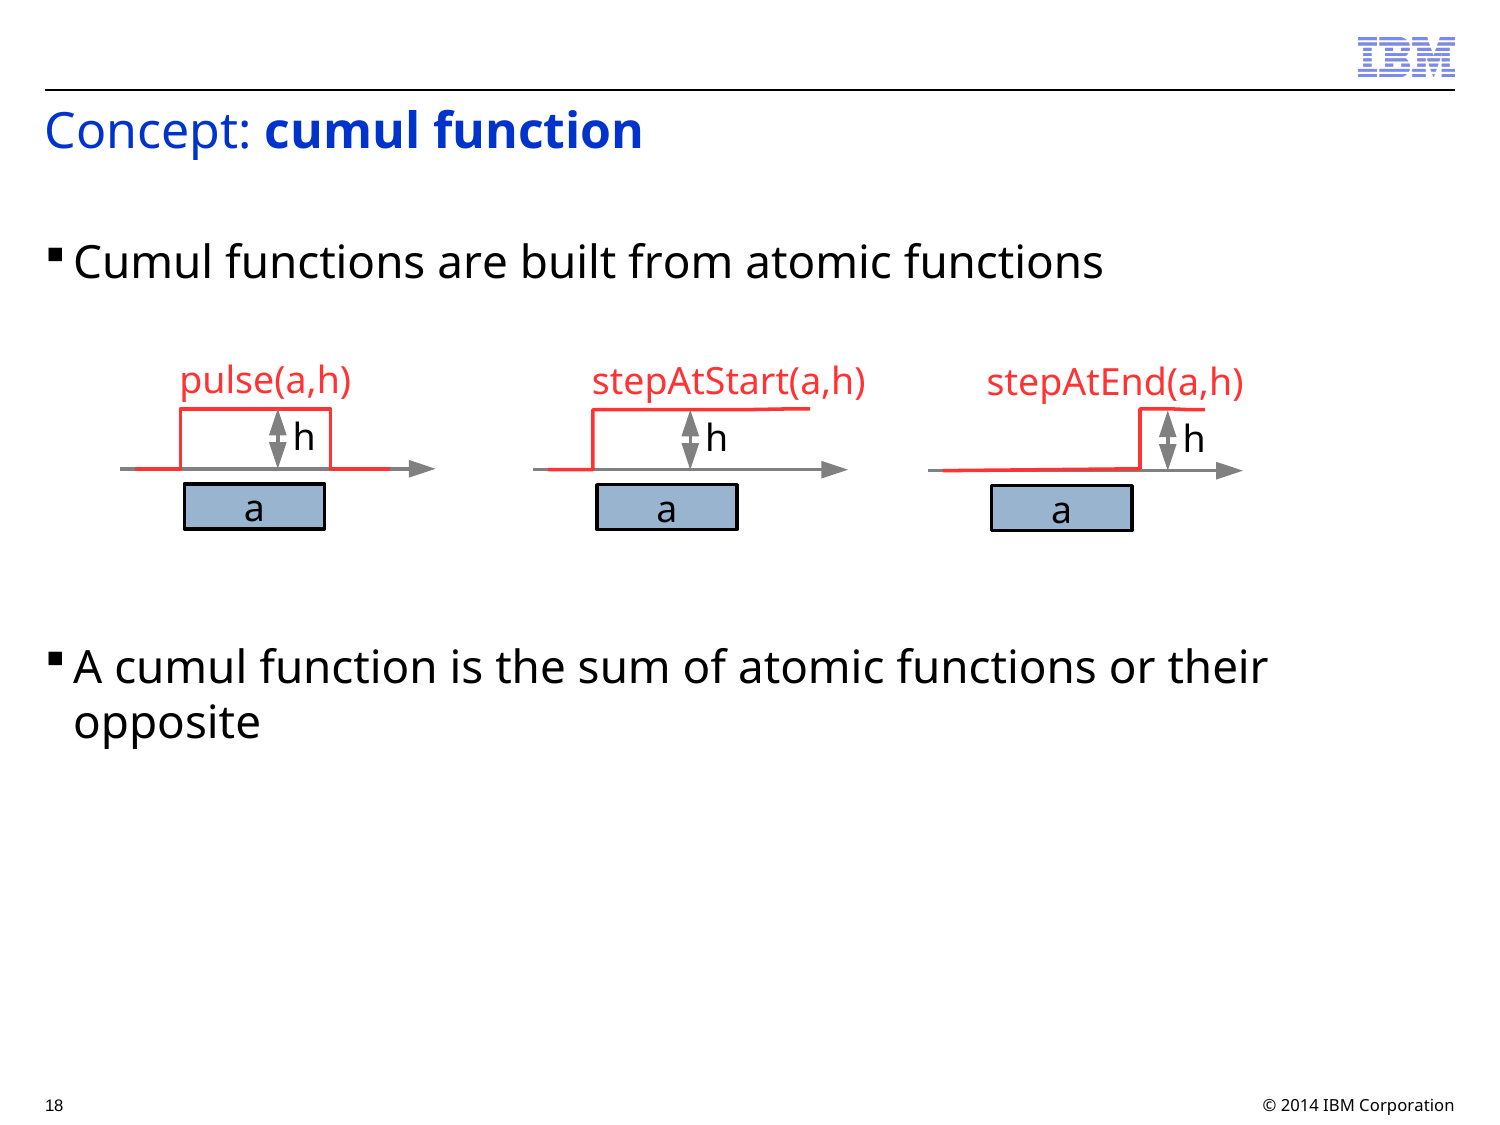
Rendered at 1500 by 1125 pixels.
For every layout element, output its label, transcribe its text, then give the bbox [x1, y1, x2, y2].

text_box stepAtStart(a,h) [577, 349, 872, 410]
picture [1358, 37, 1455, 77]
text_box h [1167, 407, 1219, 468]
list Cumul functions are built from atomic functions A cumul function is the sum of atomic functions or their opposite [29, 224, 1456, 1066]
title Concept: cumul function [29, 97, 1500, 203]
text_box h [277, 405, 329, 466]
text_box a [184, 483, 325, 529]
text_box h [690, 406, 741, 467]
text_box stepAtEnd(a,h) [971, 350, 1252, 411]
text_box a [991, 485, 1132, 531]
text_box pulse(a,h) [164, 348, 362, 409]
text_box a [596, 484, 738, 530]
